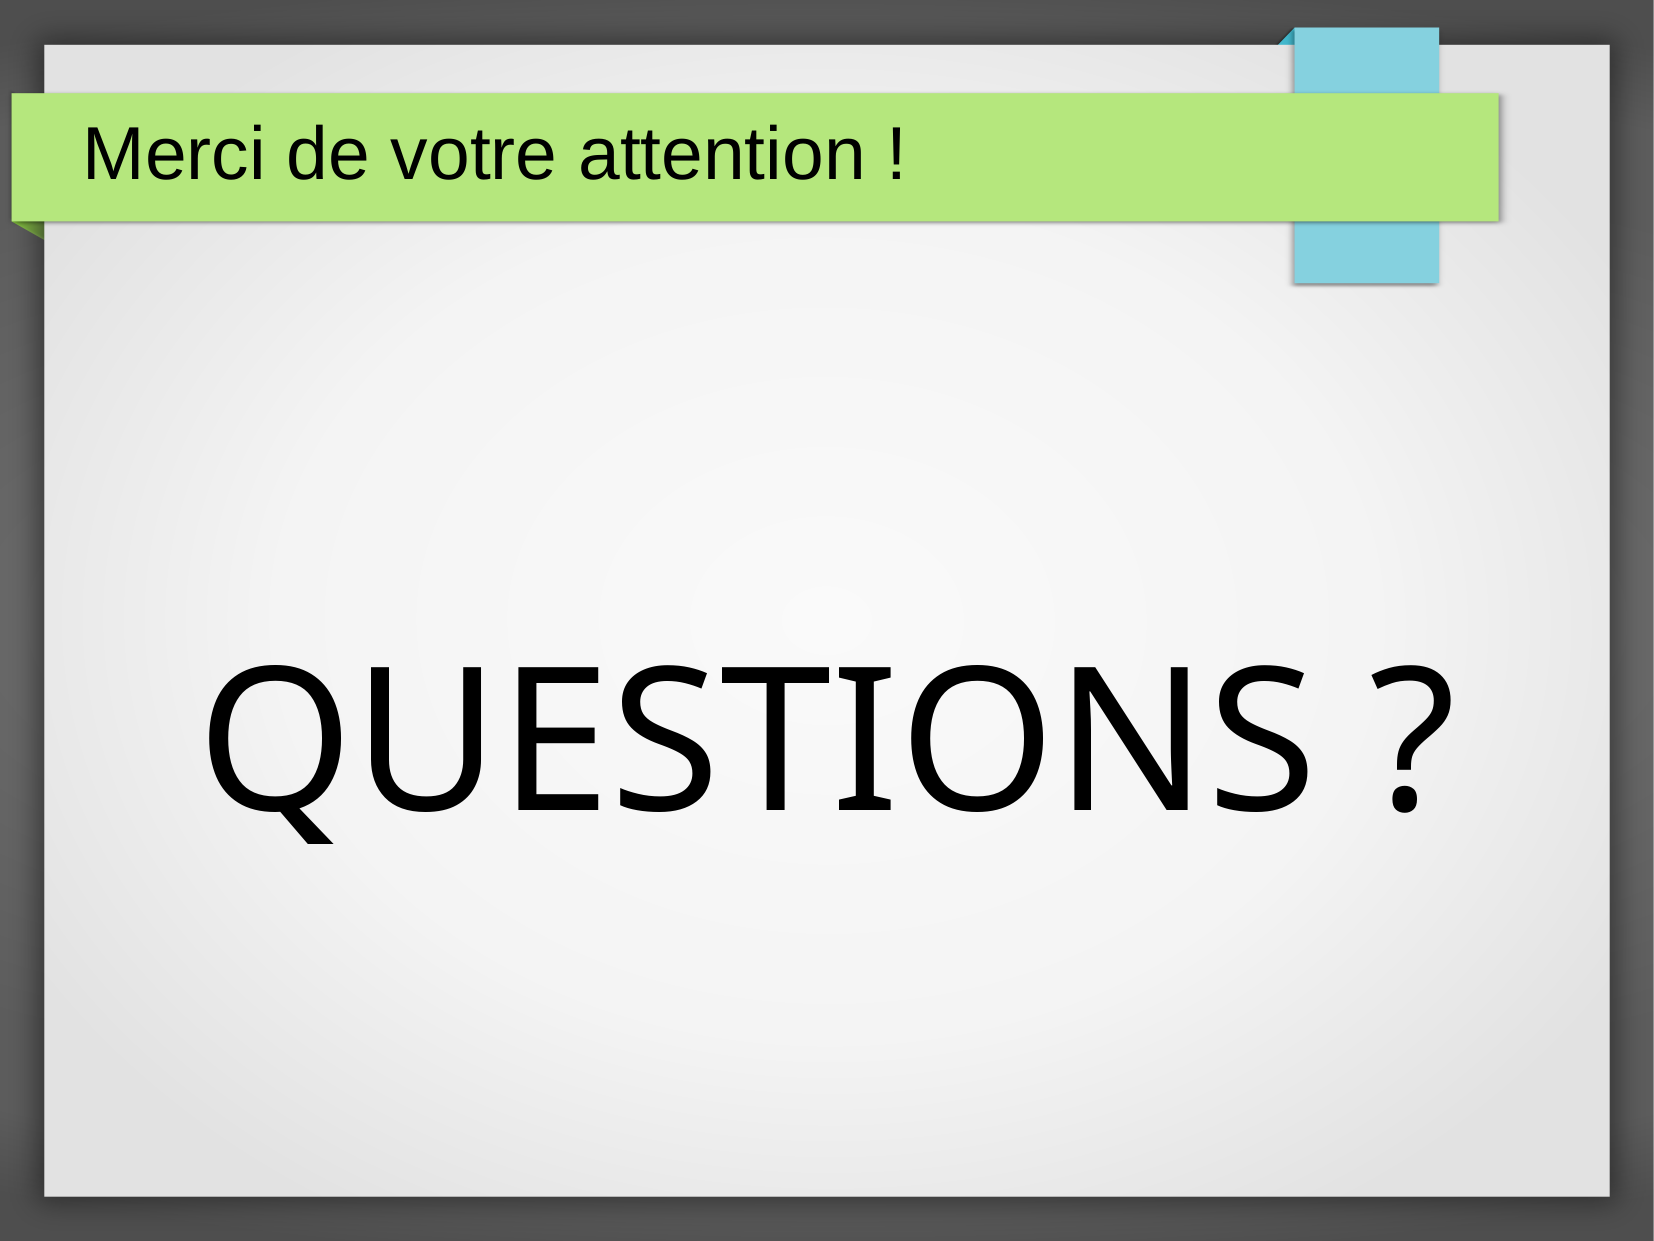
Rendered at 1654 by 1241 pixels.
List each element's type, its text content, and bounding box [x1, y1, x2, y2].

title Merci de votre attention ! [82, 94, 1264, 213]
picture [0, 0, 1654, 1241]
list QUESTIONS ? [82, 295, 1571, 1015]
